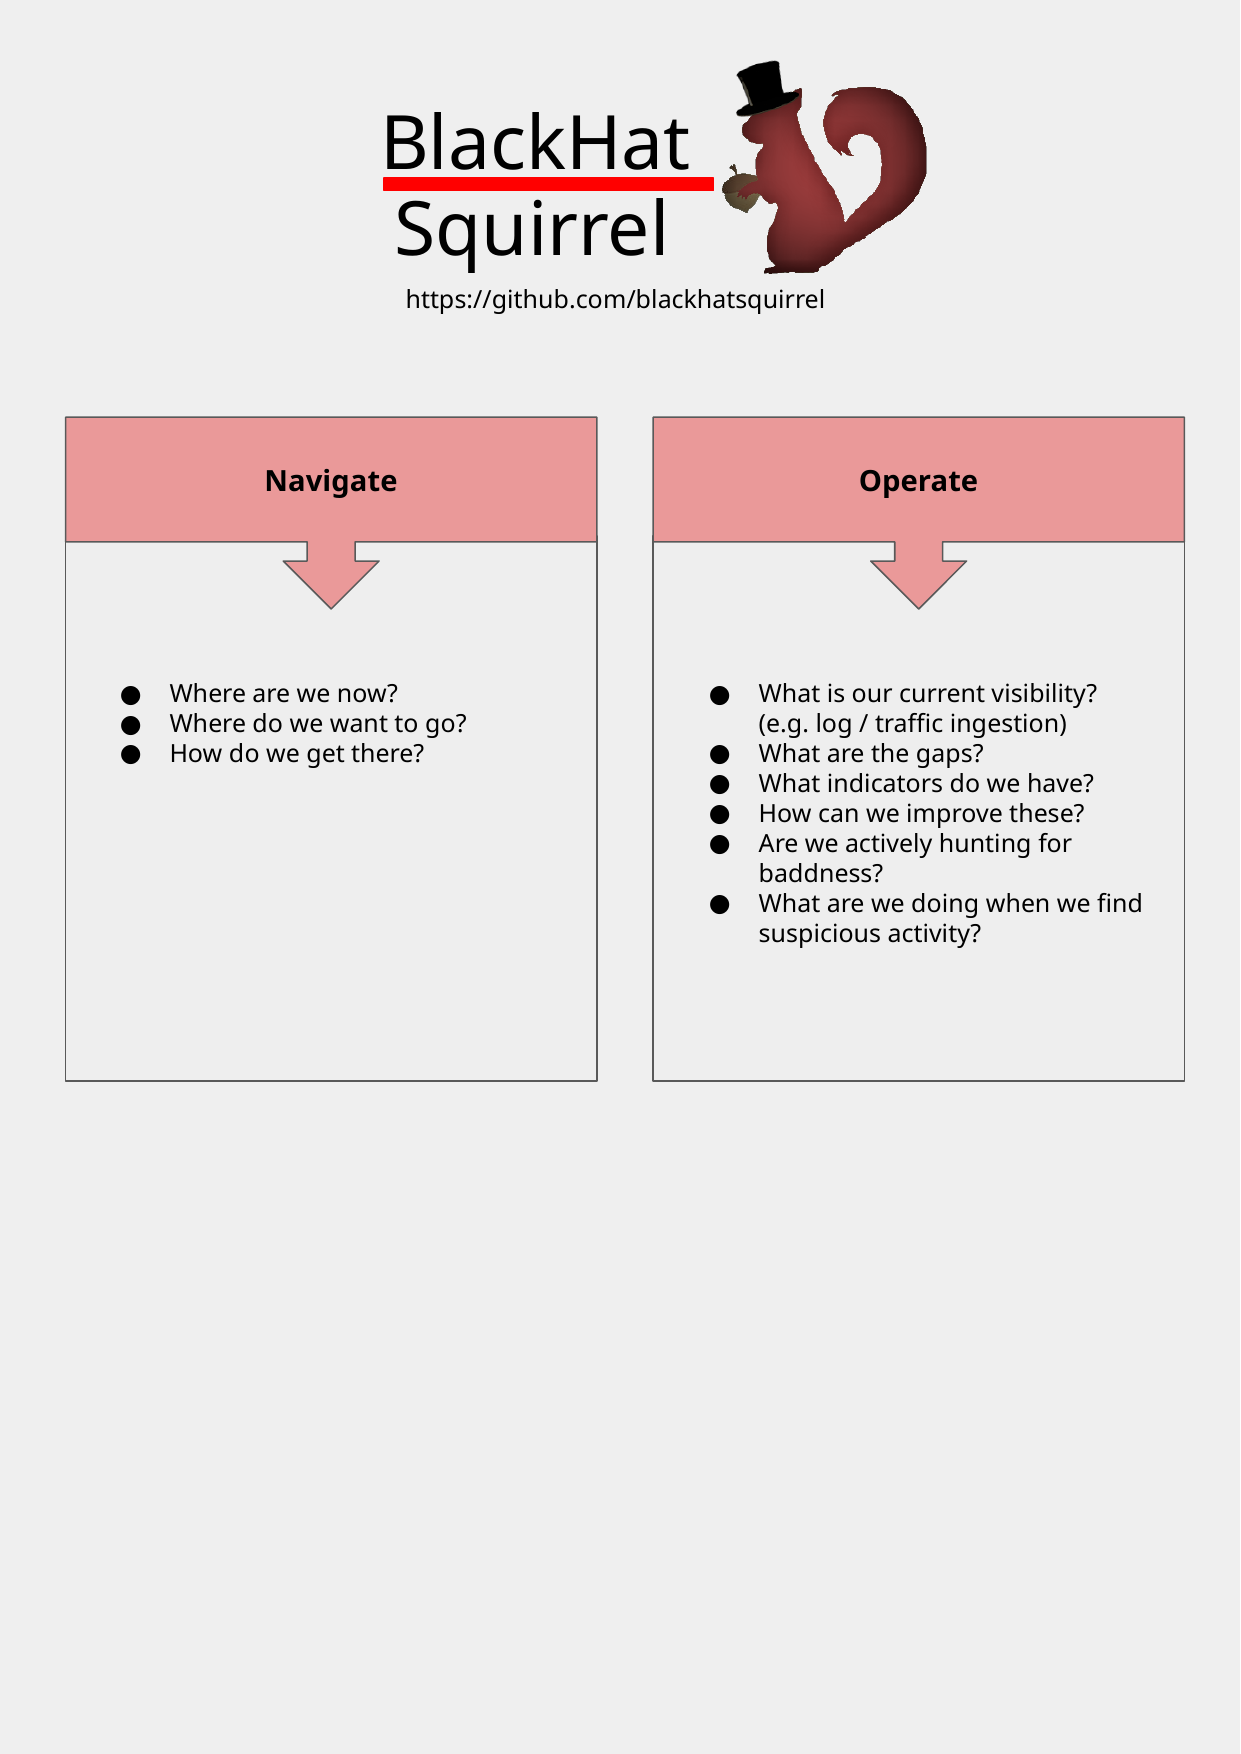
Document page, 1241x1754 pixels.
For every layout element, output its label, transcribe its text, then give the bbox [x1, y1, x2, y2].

text_box What is our current visibility? (e.g. log / traffic ingestion) What are the gaps? What indicators do we have? How can we improve these? Are we actively hunting for baddness? What are we doing when we find suspicious activity? [668, 662, 1169, 1144]
picture [716, 57, 933, 274]
text_box Where are we now? Where do we want to go? How do we get there? [79, 662, 580, 1144]
text_box [653, 542, 1185, 1082]
text_box [65, 542, 597, 1082]
text_box Operate [653, 417, 1185, 609]
text_box Navigate [65, 417, 597, 609]
